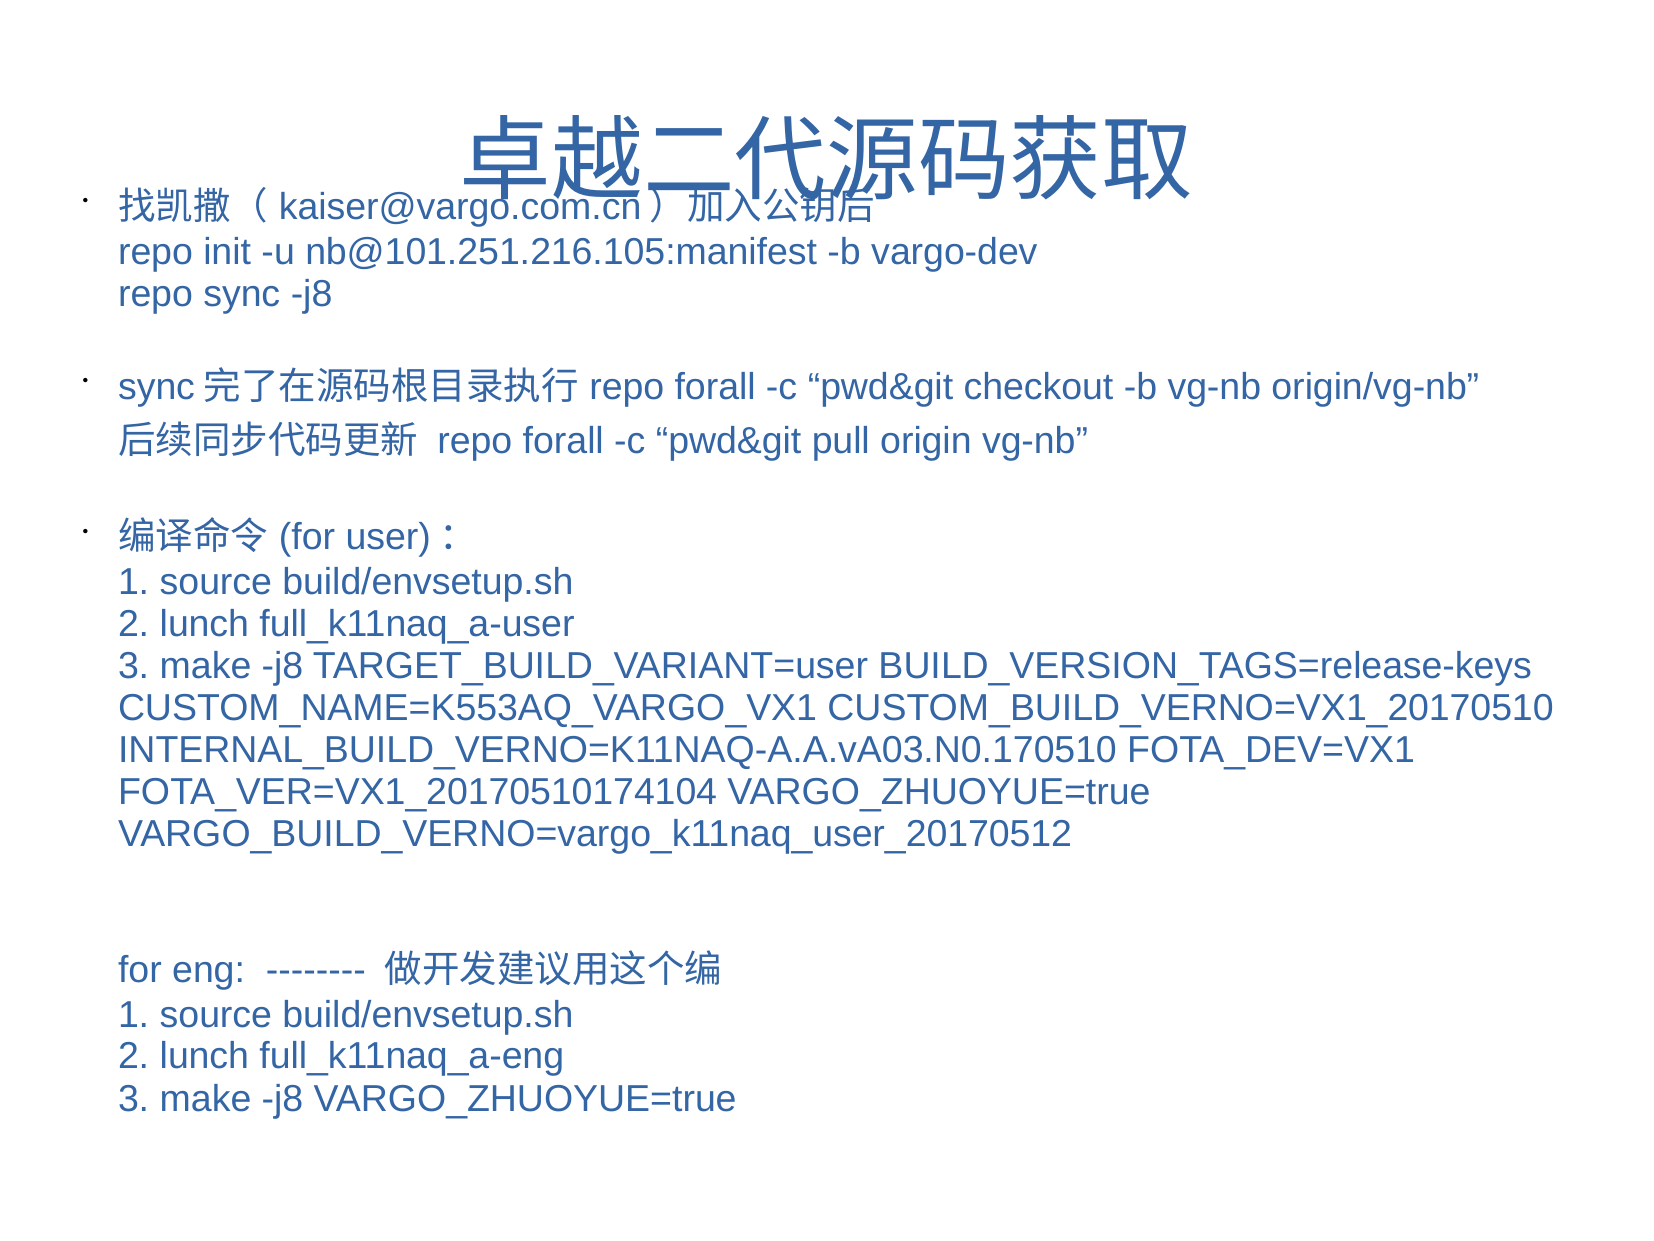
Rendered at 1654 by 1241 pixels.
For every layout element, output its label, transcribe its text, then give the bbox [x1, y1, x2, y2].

subtitle 找凯撒（kaiser@vargo.com.cn）加入公钥后 repo init -u nb@101.251.216.105:manifest -b vargo-dev repo sync -j8 sync完了在源码根目录执行repo forall -c “pwd&git checkout -b vg-nb origin/vg-nb” 后续同步代码更新 repo forall -c “pwd&git pull origin vg-nb” 编译命令(for user)： 1. source build/envsetup.sh 2. lunch full_k11naq_a-user 3. make -j8 TARGET_BUILD_VARIANT=user BUILD_VERSION_TAGS=release-keys CUSTOM_NAME=K553AQ_VARGO_VX1 CUSTOM_BUILD_VERNO=VX1_20170510 INTERNAL_BUILD_VERNO=K11NAQ-A.A.vA03.N0.170510 FOTA_DEV=VX1 FOTA_VER=VX1_20170510174104 VARGO_ZHUOYUE=true VARGO_BUILD_VERNO=vargo_k11naq_user_20170512 for eng: -------- 做开发建议用这个编 1. source build/envsetup.sh 2. lunch full_k11naq_a-eng 3. make -j8 VARGO_ZHUOYUE=true [82, 137, 1571, 1204]
title 卓越二代源码获取 [82, 49, 1571, 137]
